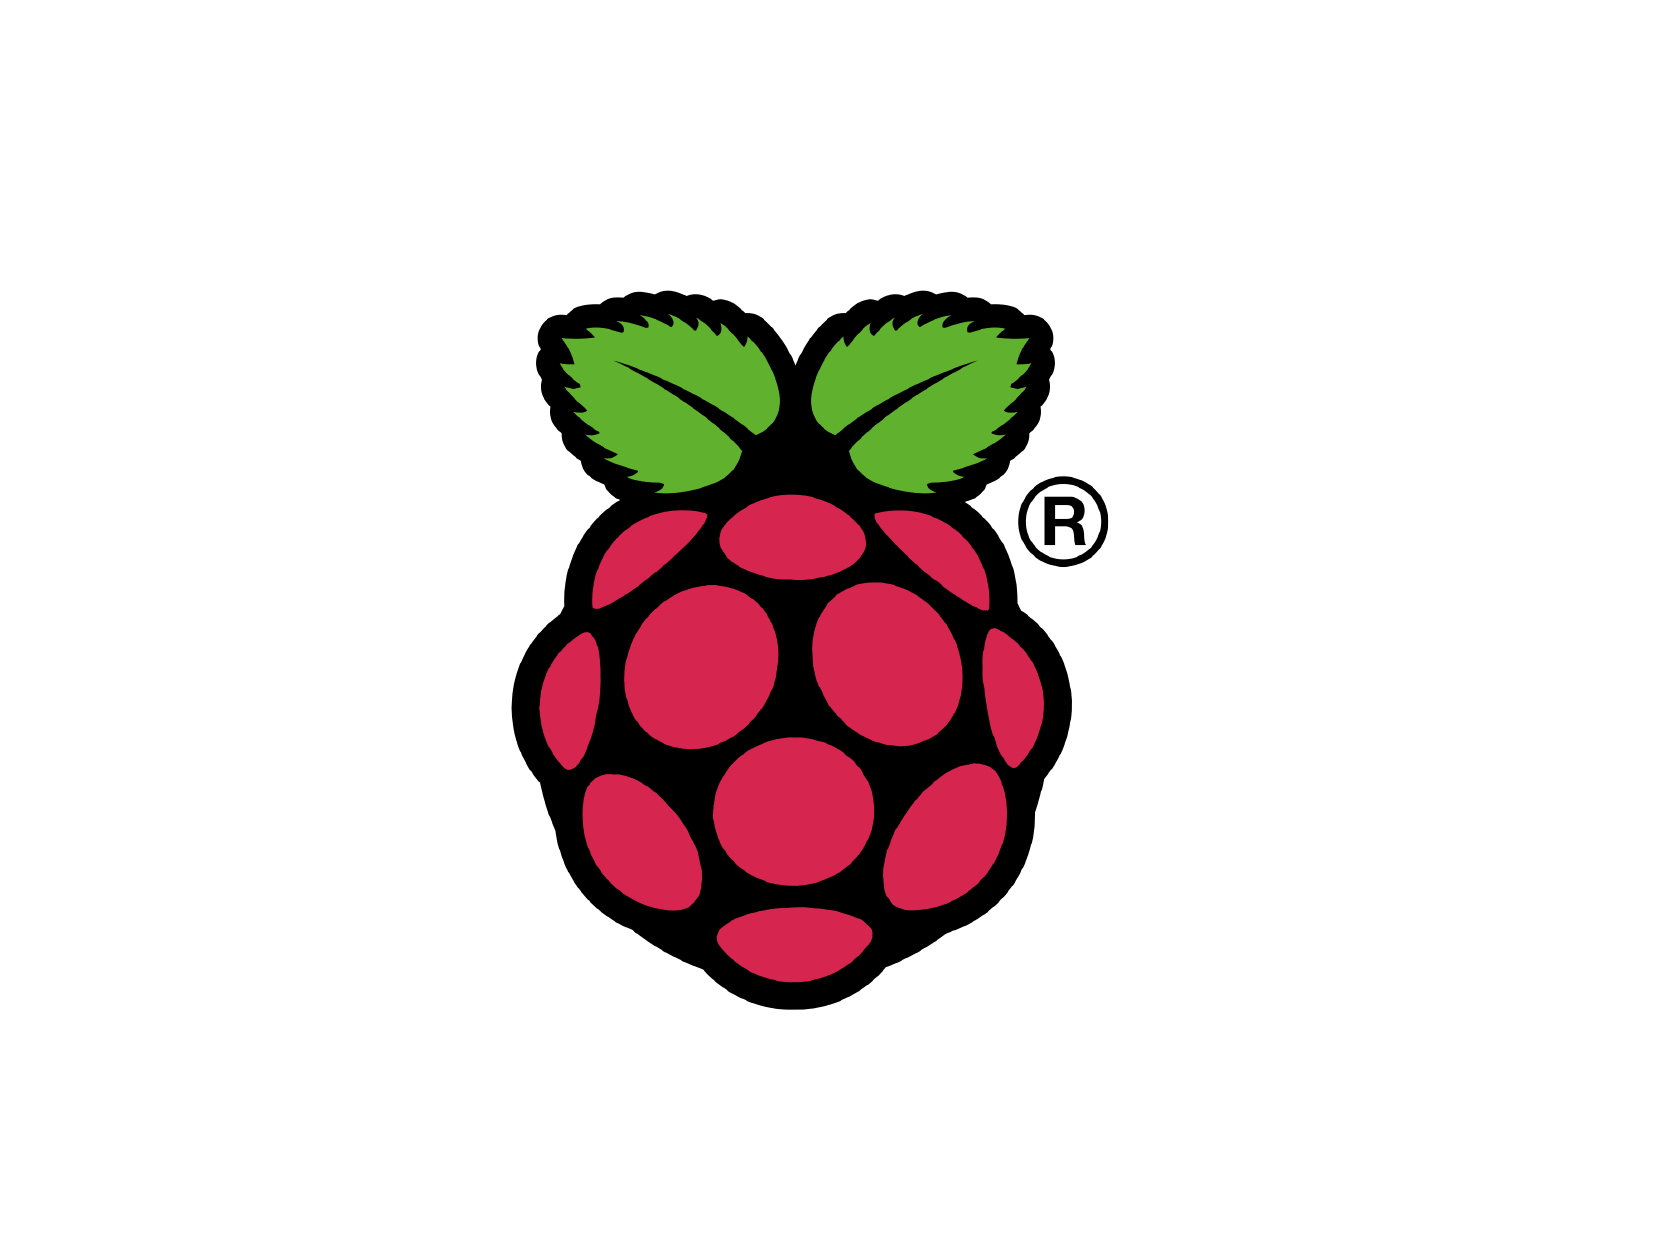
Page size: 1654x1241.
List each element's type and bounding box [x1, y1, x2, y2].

picture [511, 290, 1109, 1010]
